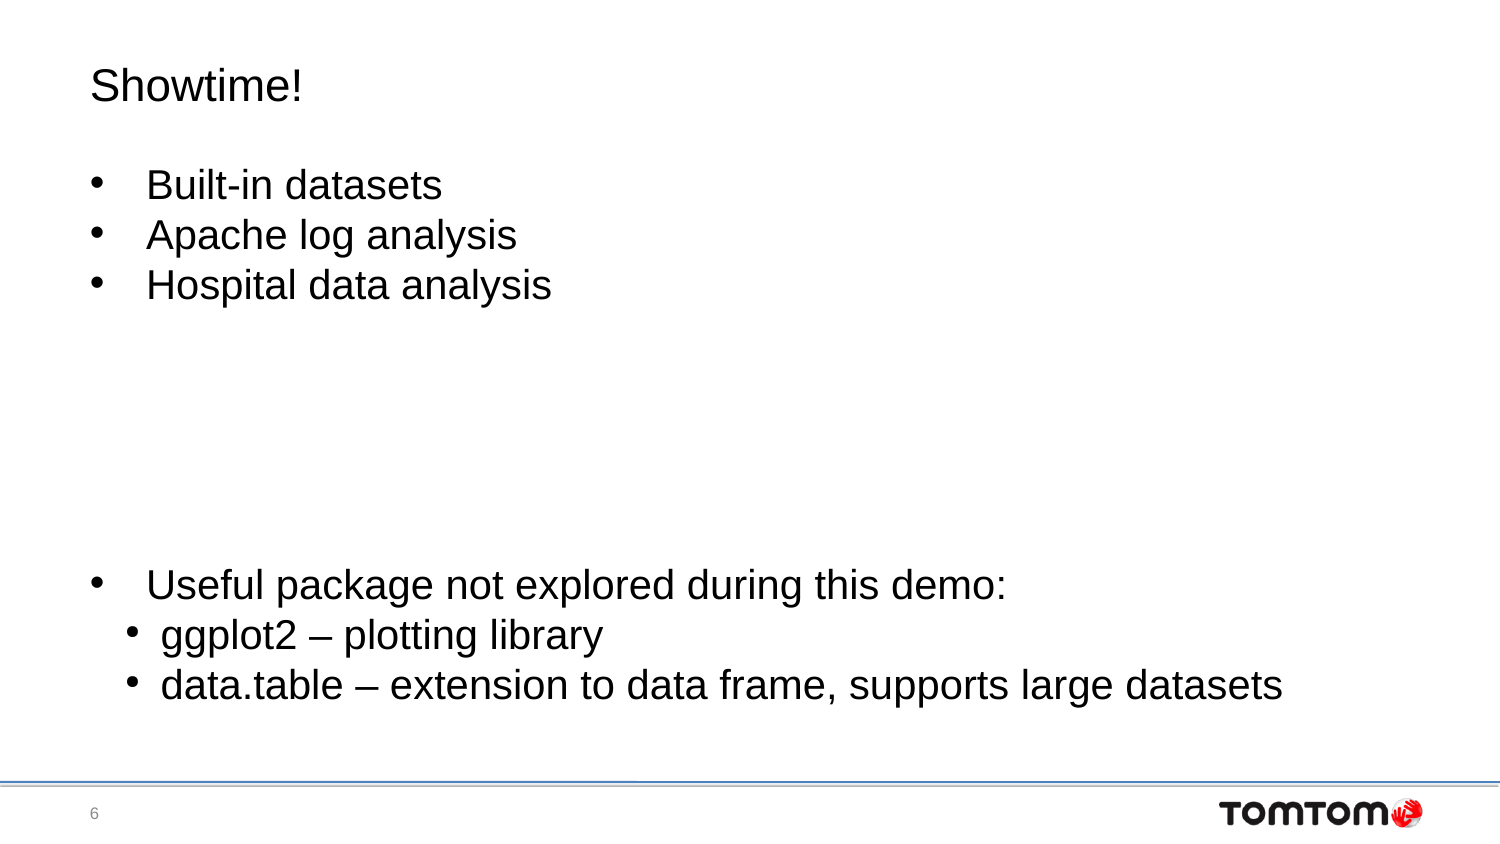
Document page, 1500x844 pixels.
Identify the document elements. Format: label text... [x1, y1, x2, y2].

text_box <number> [74, 790, 146, 836]
picture [1219, 796, 1425, 832]
text_box Showtime! [75, 0, 1425, 118]
text_box Built-in datasets Apache log analysis Hospital data analysis Useful package not explored during this demo: ggplot2 – plotting library data.table – extension to data frame, supports large datasets [75, 150, 1425, 782]
